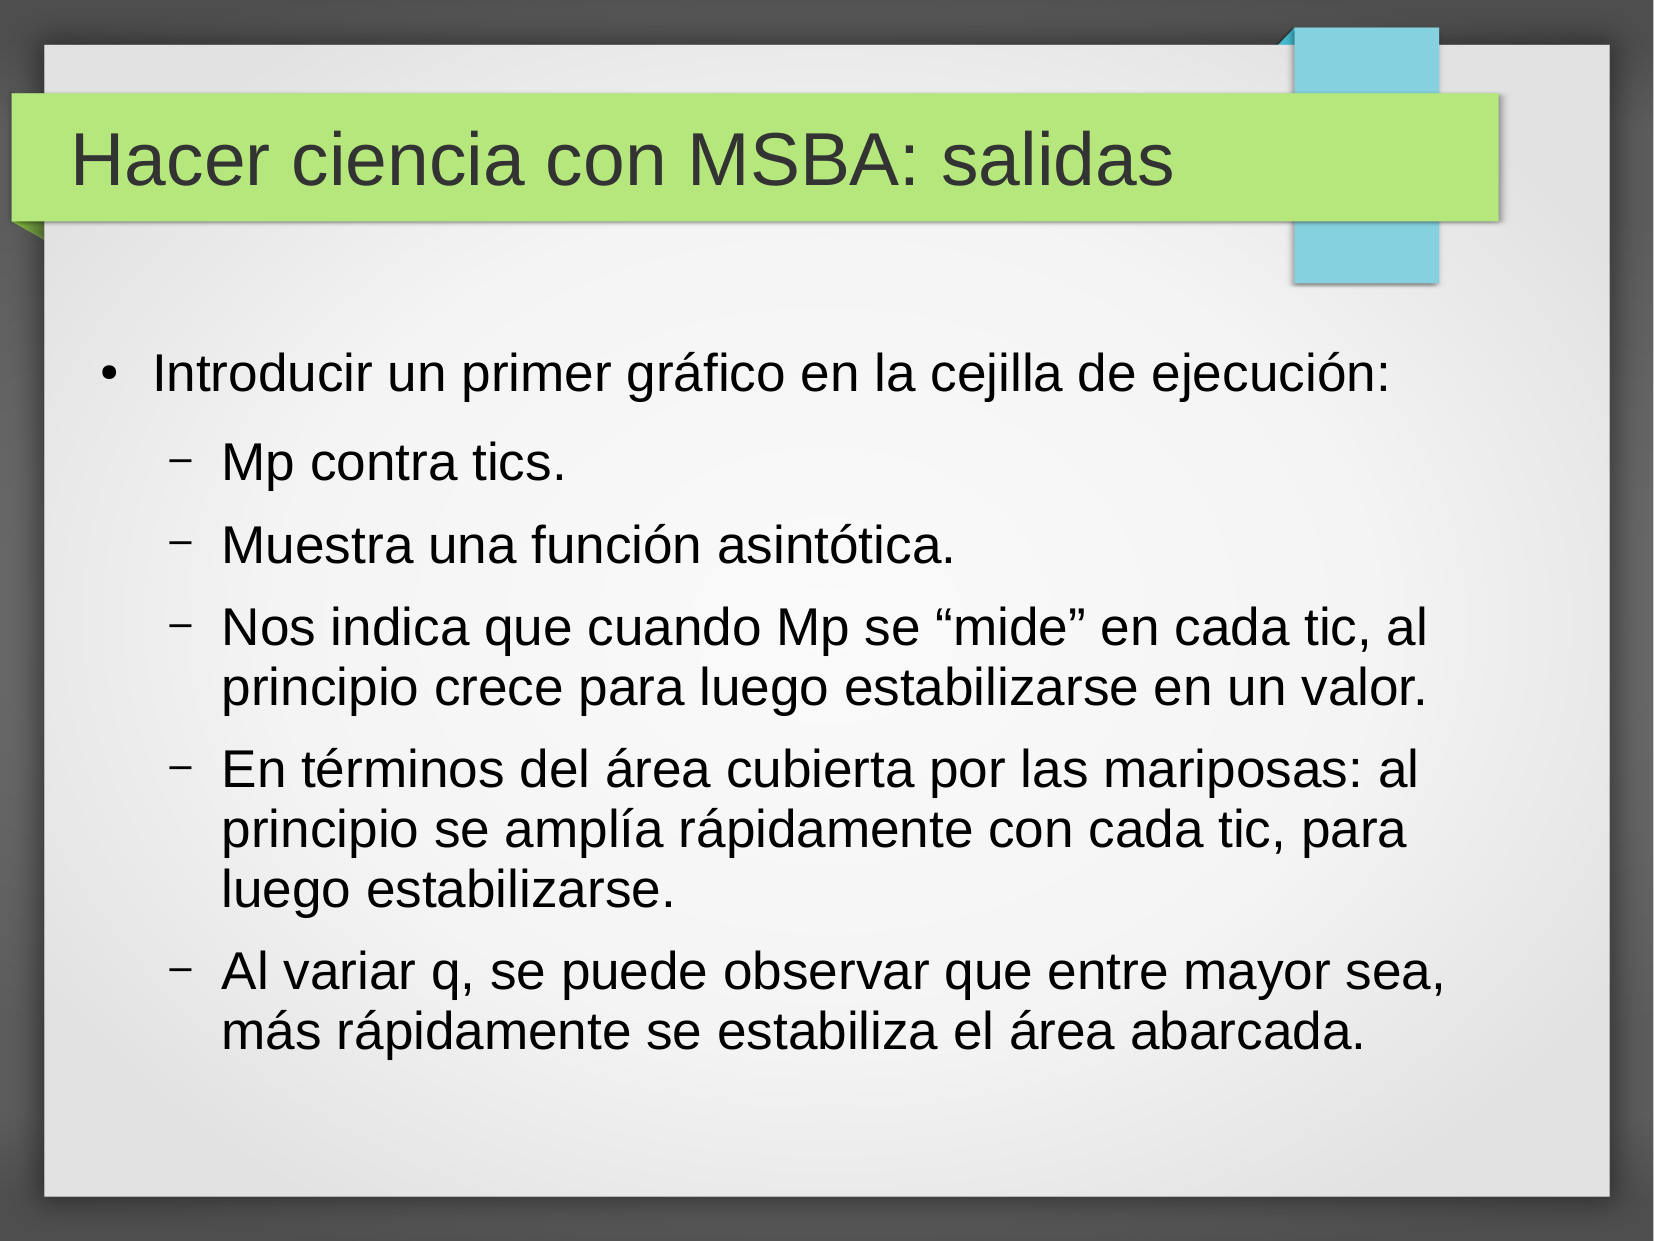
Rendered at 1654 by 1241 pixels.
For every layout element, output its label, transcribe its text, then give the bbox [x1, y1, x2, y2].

picture [0, 0, 1654, 1241]
title Hacer ciencia con MSBA: salidas [70, 106, 1371, 213]
list Introducir un primer gráfico en la cejilla de ejecución: Mp contra tics. Muestra una función asintótica. Nos indica que cuando Mp se “mide” en cada tic, al principio crece para luego estabilizarse en un valor. En términos del área cubierta por las mariposas: al principio se amplía rápidamente con cada tic, para luego estabilizarse. Al variar q, se puede observar que entre mayor sea, más rápidamente se estabiliza el área abarcada. [82, 343, 1538, 1063]
